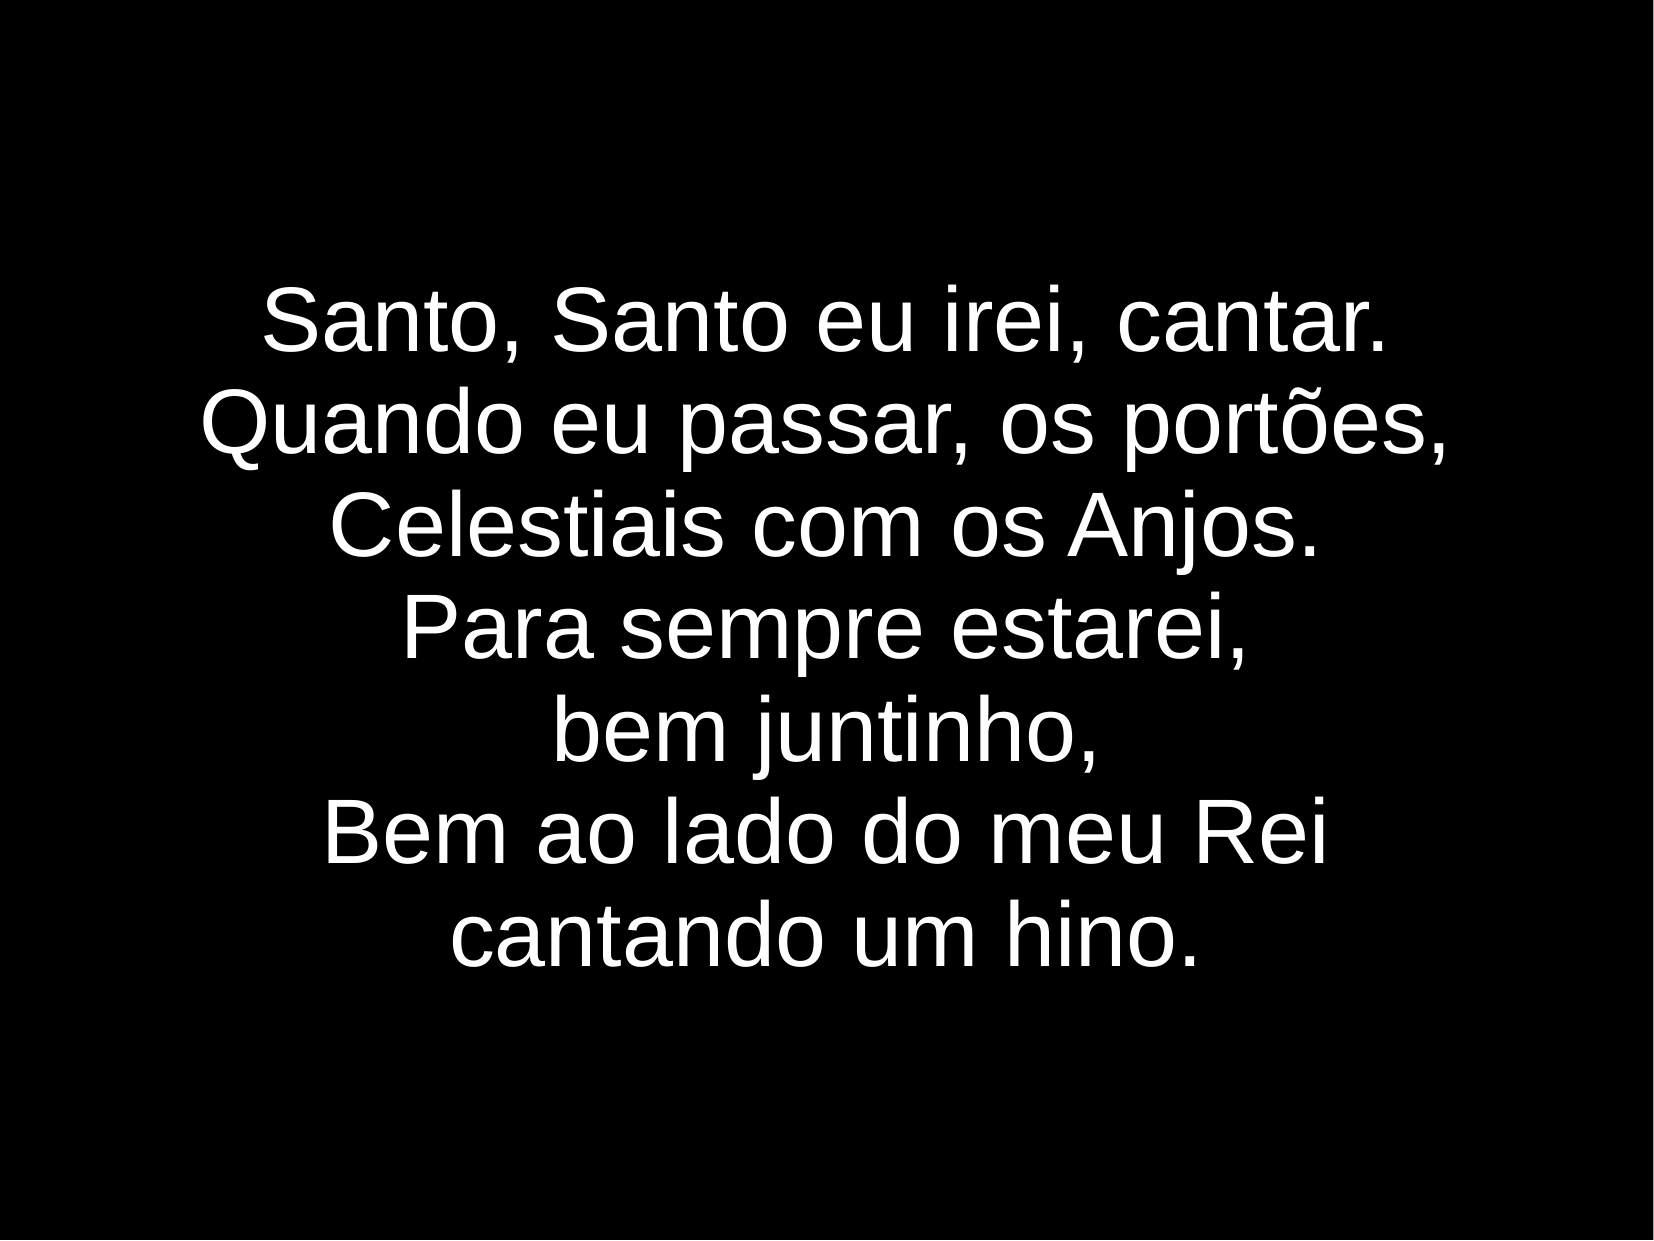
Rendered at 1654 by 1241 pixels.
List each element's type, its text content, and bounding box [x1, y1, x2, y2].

subtitle Santo, Santo eu irei, cantar. Quando eu passar, os portões, Celestiais com os Anjos. Para sempre estarei, bem juntinho, Bem ao lado do meu Rei cantando um hino. [82, 49, 1571, 1205]
